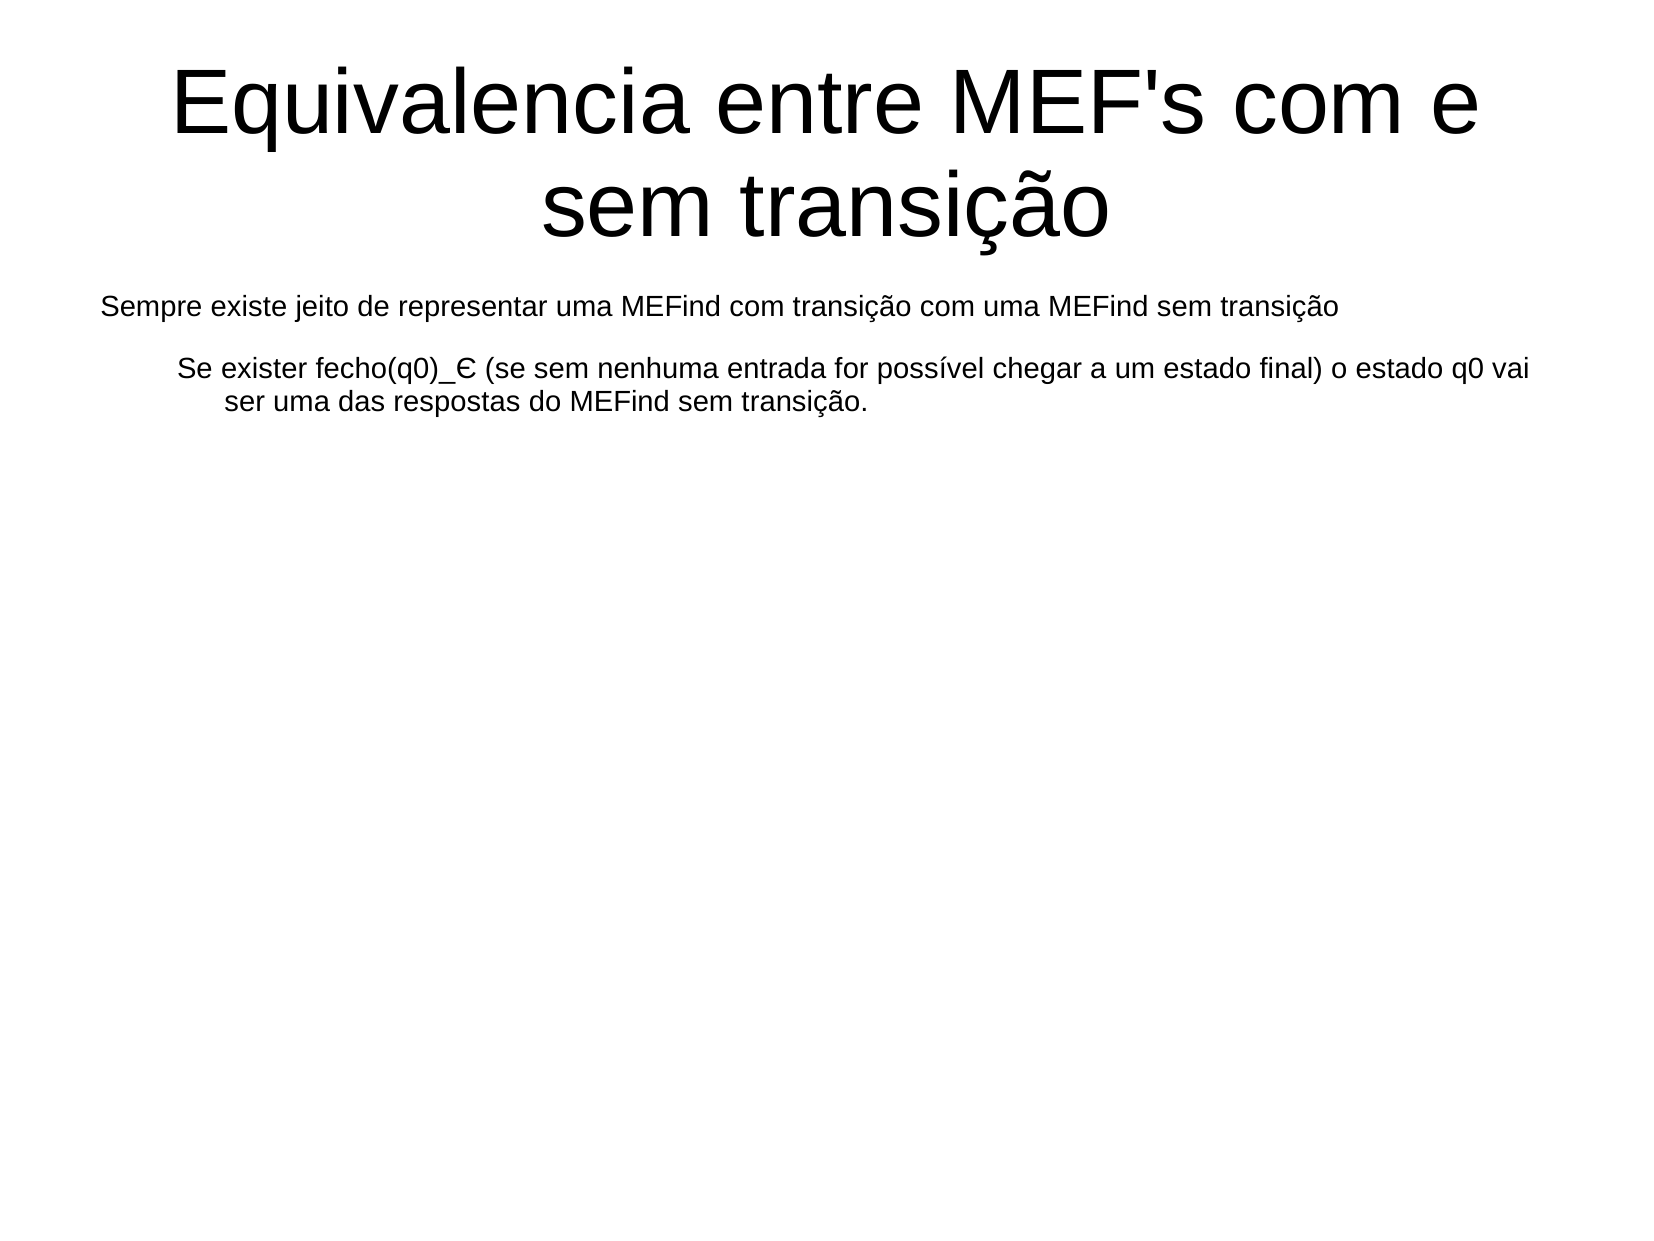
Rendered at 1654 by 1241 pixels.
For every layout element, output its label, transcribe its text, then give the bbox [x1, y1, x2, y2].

list Sempre existe jeito de representar uma MEFind com transição com uma MEFind sem transição Se exister fecho(q0)_Є (se sem nenhuma entrada for possível chegar a um estado final) o estado q0 vai ser uma das respostas do MEFind sem transição. [82, 290, 1571, 1109]
title Equivalencia entre MEF's com e sem transição [82, 49, 1571, 257]
